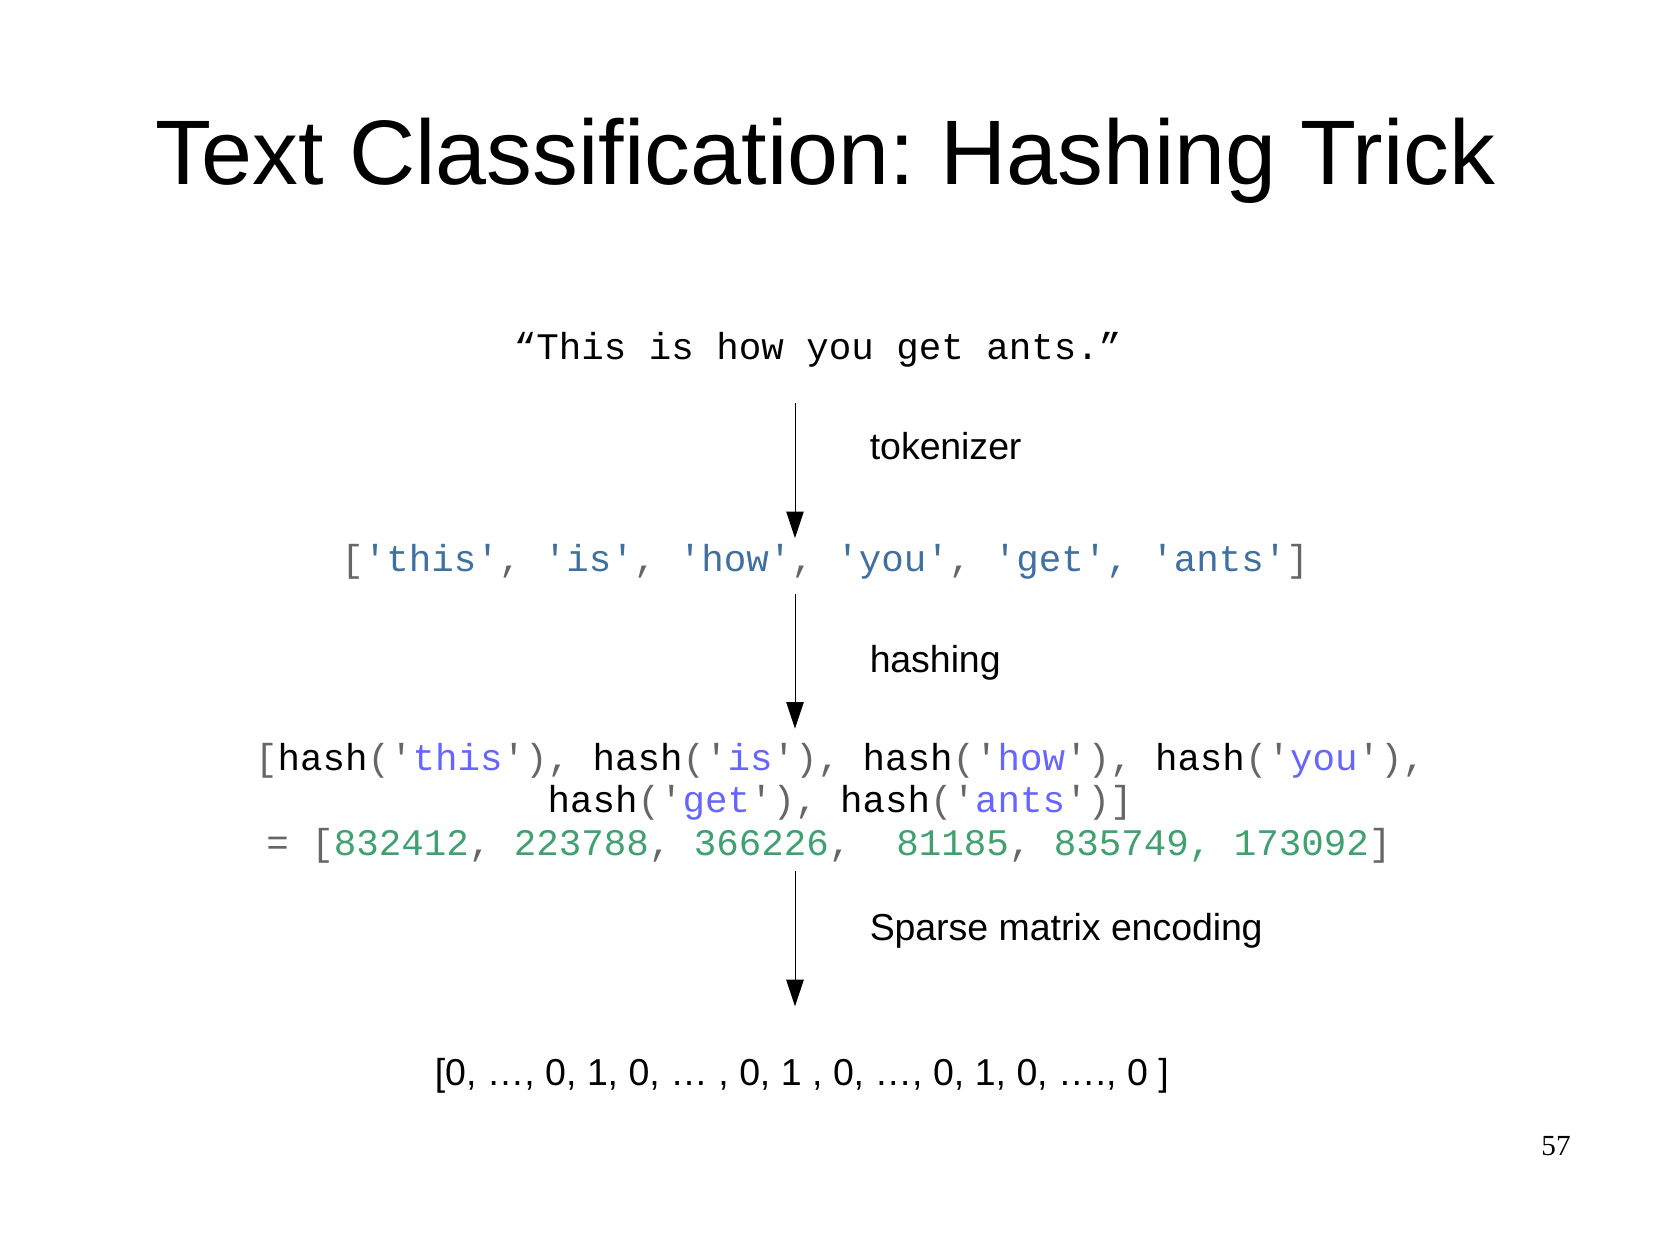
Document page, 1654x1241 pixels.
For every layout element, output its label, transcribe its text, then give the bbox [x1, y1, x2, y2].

text_box ['this', 'is', 'how', 'you', 'get', 'ants'] [315, 540, 1336, 584]
text_box tokenizer [855, 418, 1111, 476]
text_box [0, …, 0, 1, 0, … , 0, 1 , 0, …, 0, 1, 0, …., 0 ] [420, 1044, 1186, 1102]
title Text Classification: Hashing Trick [82, 49, 1571, 257]
text_box Sparse matrix encoding [855, 911, 1321, 956]
text_box “This is how you get ants.” [465, 328, 1171, 372]
text_box hashing [855, 630, 1561, 730]
text_box [hash('this'), hash('is'), hash('how'), hash('you'), hash('get'), hash('ants')] = [832412, 223788, 366226, 81185, 835749, 173092] [150, 739, 1531, 911]
